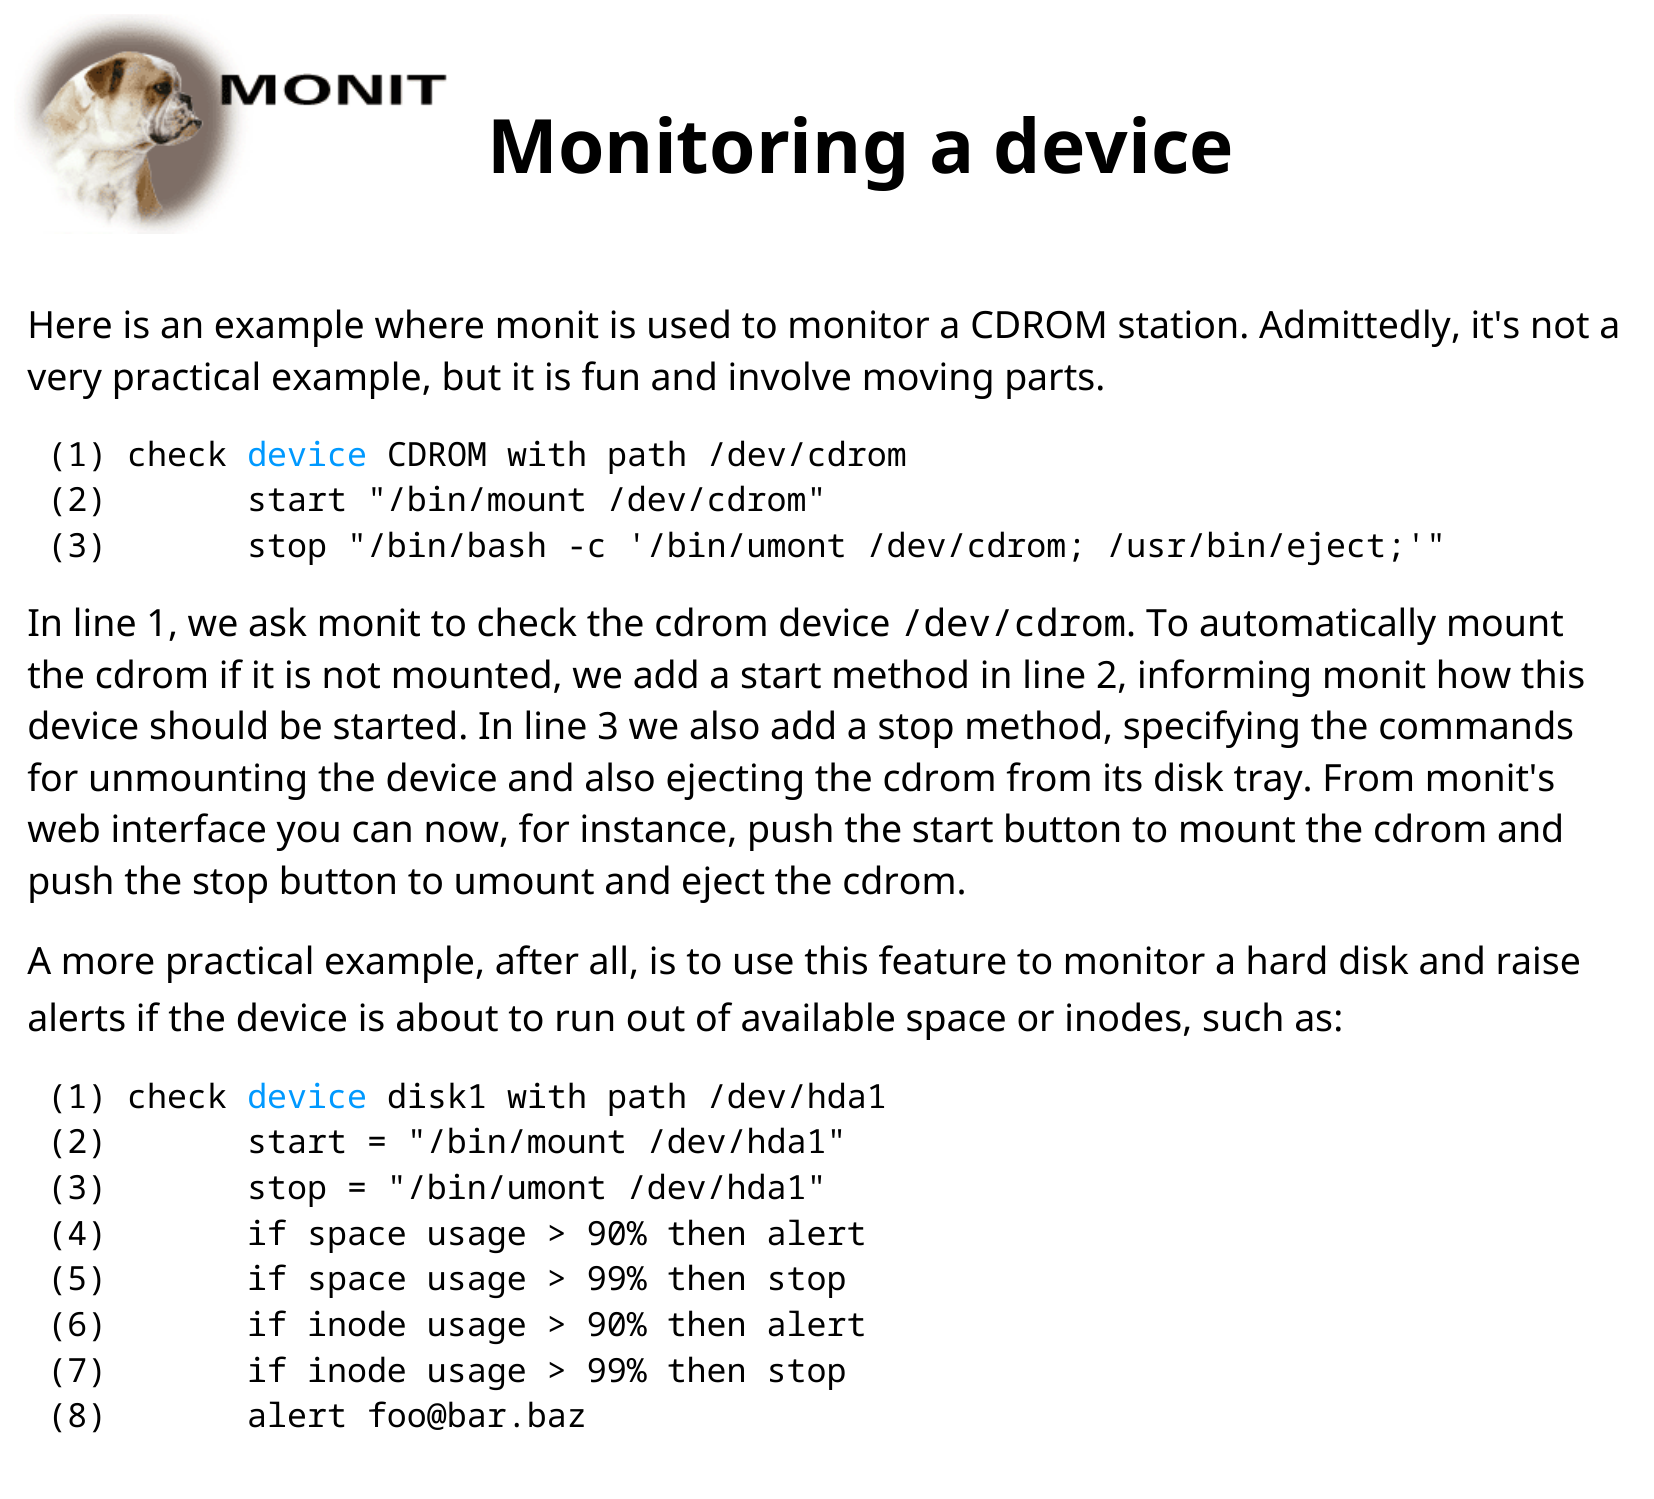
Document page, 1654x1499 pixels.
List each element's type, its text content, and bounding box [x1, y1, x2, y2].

title Monitoring a device [505, 75, 1217, 213]
list Here is an example where monit is used to monitor a CDROM station. Admittedly, it's not a very practical example, but it is fun and involve moving parts. (1) check device CDROM with path /dev/cdrom (2) start "/bin/mount /dev/cdrom" (3) stop "/bin/bash -c '/bin/umont /dev/cdrom; /usr/bin/eject;'" In line 1, we ask monit to check the cdrom device /dev/cdrom. To automatically mount the cdrom if it is not mounted, we add a start method in line 2, informing monit how this device should be started. In line 3 we also add a stop method, specifying the commands for unmounting the device and also ejecting the cdrom from its disk tray. From monit's web interface you can now, for instance, push the start button to mount the cdrom and push the stop button to umount and eject the cdrom. A more practical example, after all, is to use this feature to monitor a hard disk and raise alerts if the device is about to run out of available space or inodes, such as: (1) check device disk1 with path /dev/hda1 (2) start = "/bin/mount /dev/hda1" (3) stop = "/bin/umont /dev/hda1" (4) if space usage > 90% then alert (5) if space usage > 99% then stop (6) if inode usage > 90% then alert (7) if inode usage > 99% then stop (8) alert foo@bar.baz [27, 298, 1625, 1499]
picture [14, 14, 448, 234]
